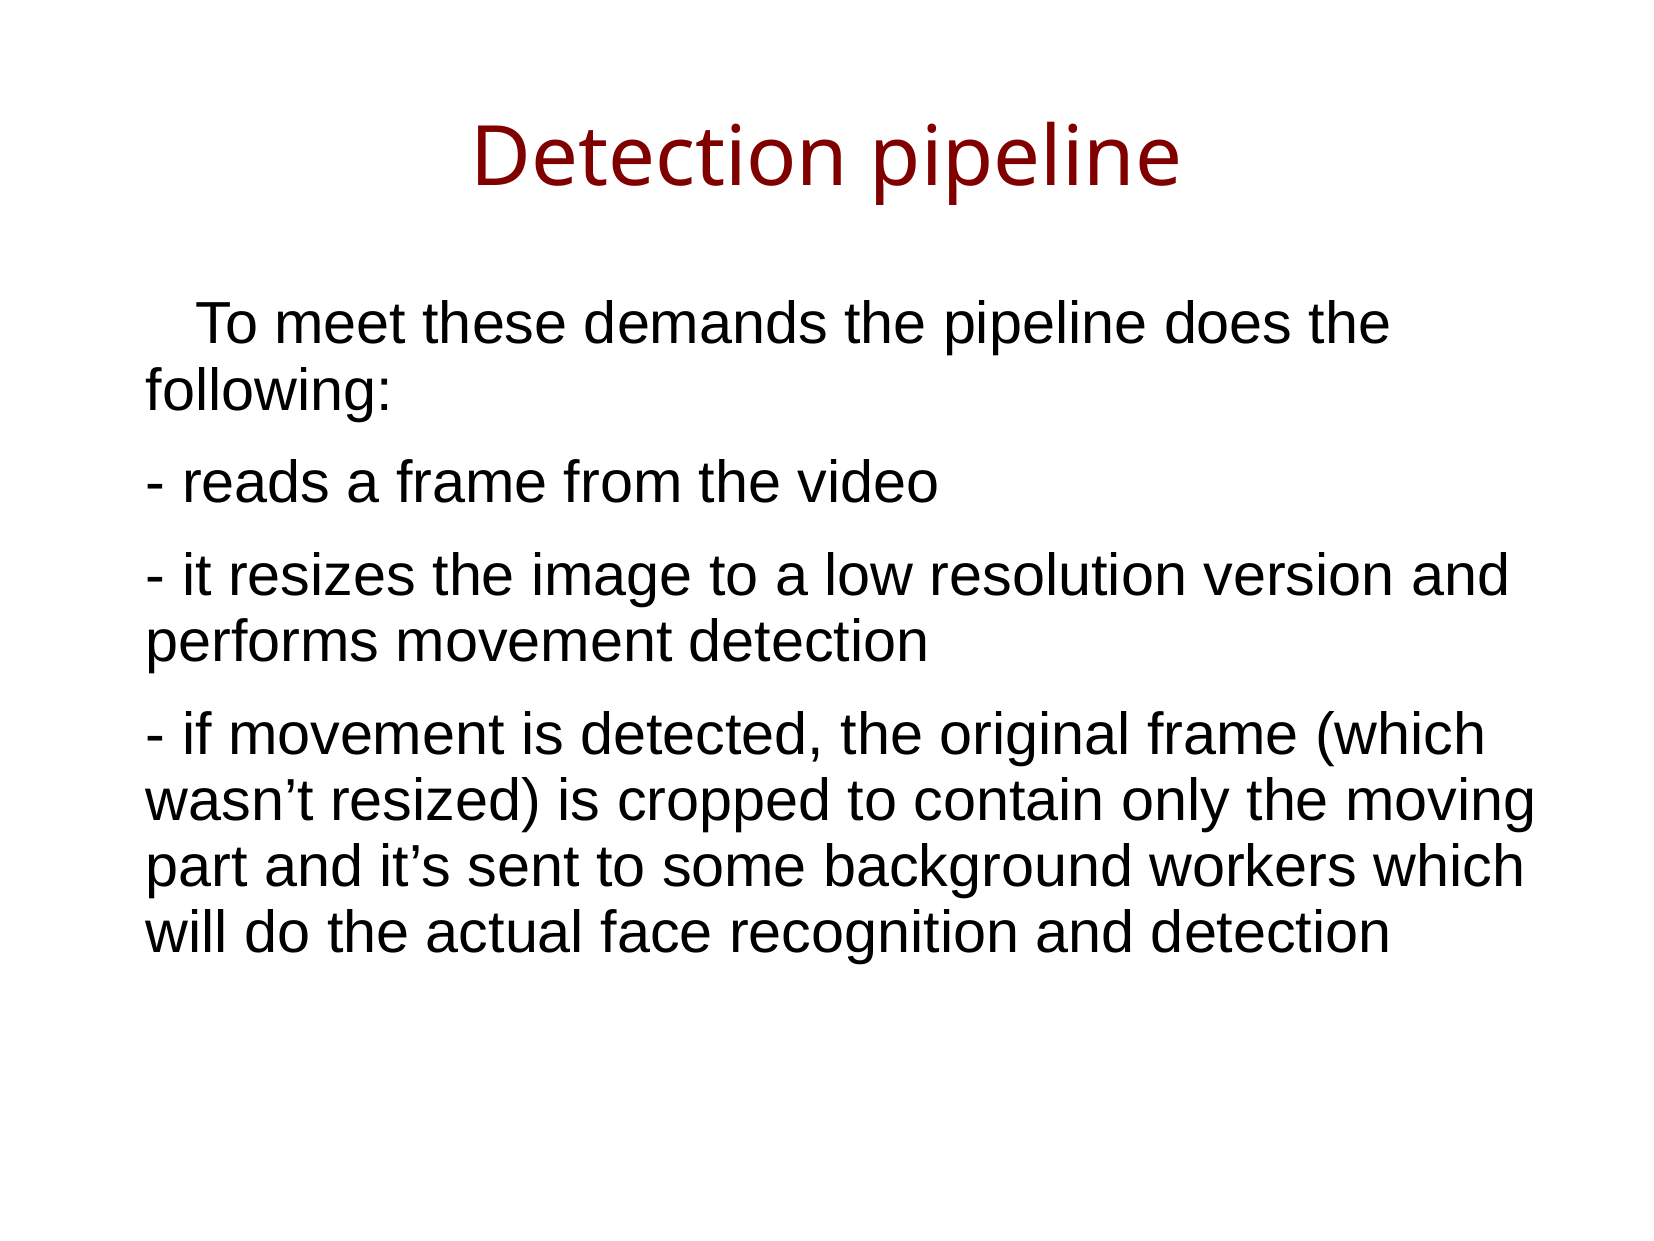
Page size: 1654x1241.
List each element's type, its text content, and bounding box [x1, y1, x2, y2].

list To meet these demands the pipeline does the following: - reads a frame from the video - it resizes the image to a low resolution version and performs movement detection - if movement is detected, the original frame (which wasn’t resized) is cropped to contain only the moving part and it’s sent to some background workers which will do the actual face recognition and detection [82, 290, 1571, 1010]
title Detection pipeline [82, 49, 1571, 257]
